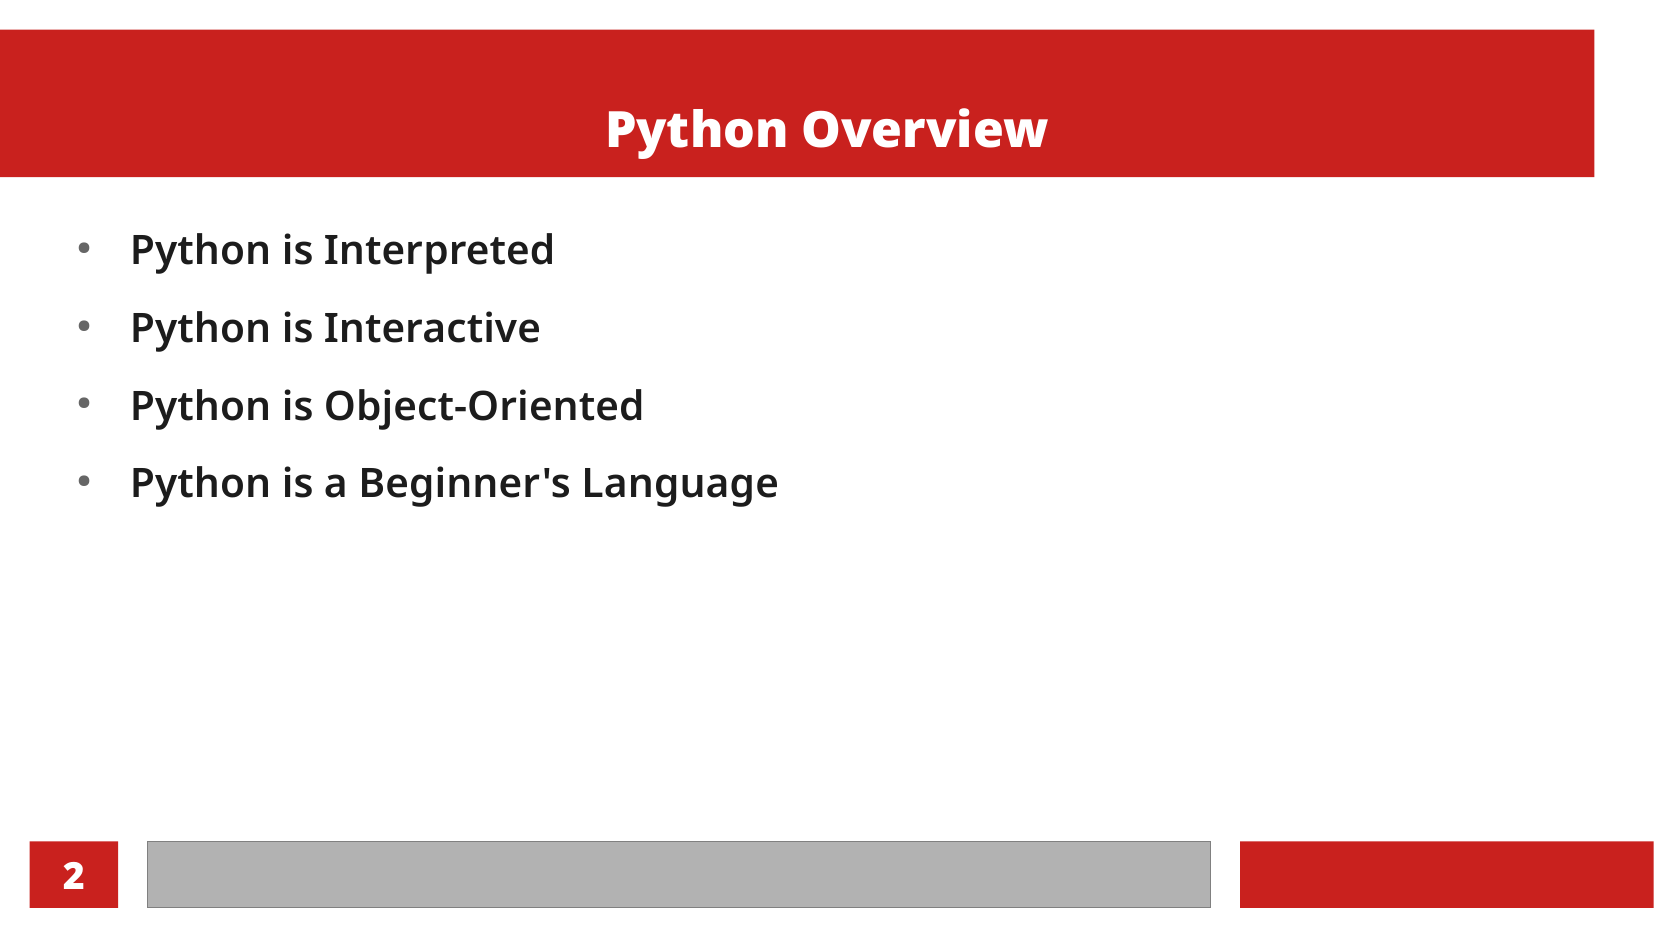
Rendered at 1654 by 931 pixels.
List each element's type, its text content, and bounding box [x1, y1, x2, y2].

title Python Overview [59, 44, 1595, 163]
list Python is Interpreted Python is Interactive Python is Object-Oriented Python is a Beginner's Language [59, 221, 1565, 798]
